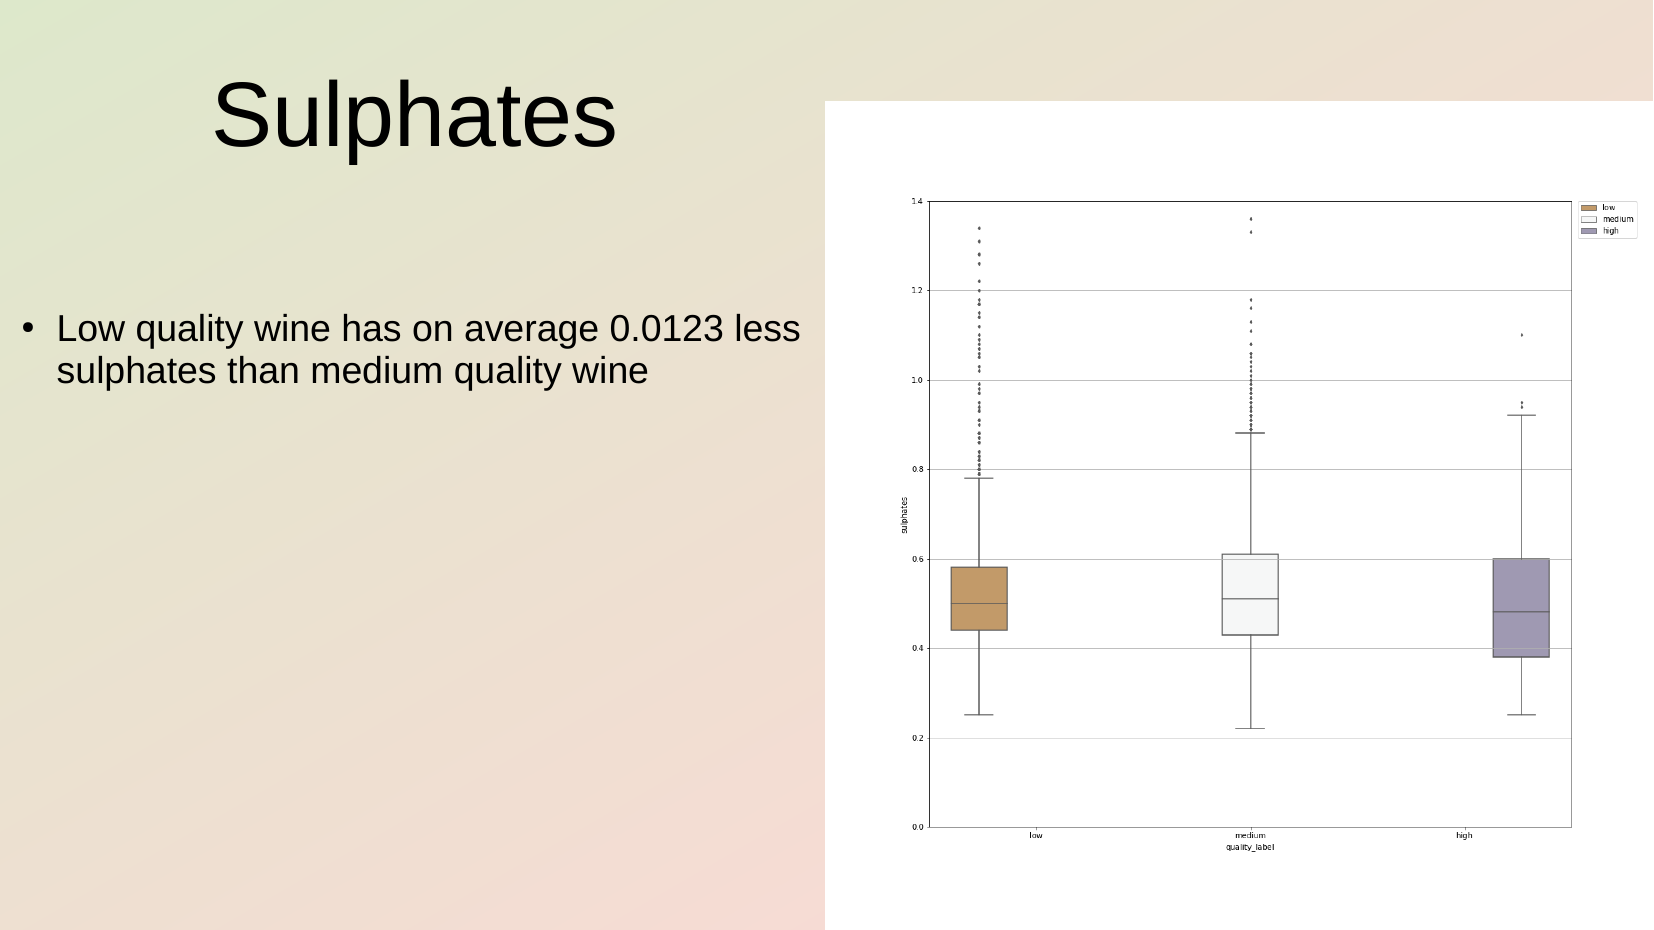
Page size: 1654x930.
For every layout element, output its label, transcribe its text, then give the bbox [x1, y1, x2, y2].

picture [825, 101, 1653, 930]
text_box Low quality wine has on average 0.0123 less sulphates than medium quality wine [6, 300, 825, 399]
title Sulphates [5, 37, 826, 193]
